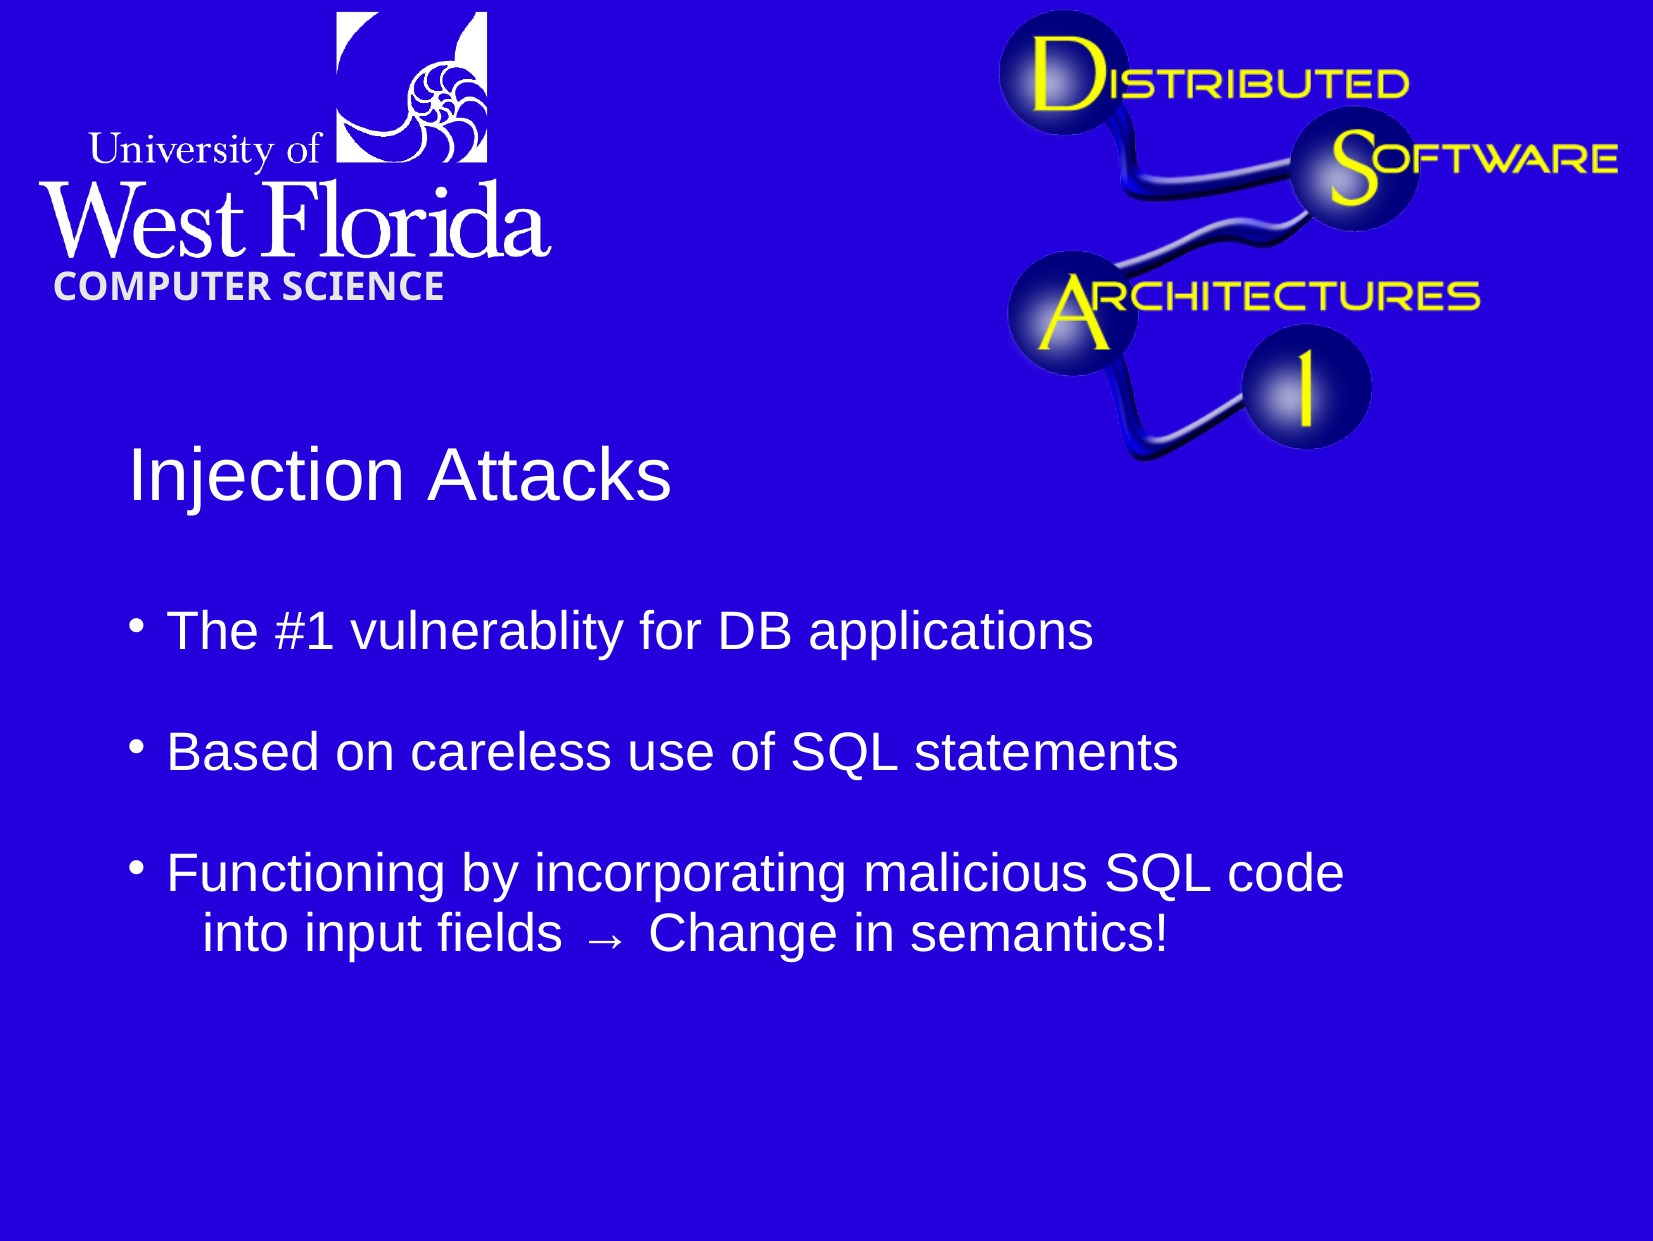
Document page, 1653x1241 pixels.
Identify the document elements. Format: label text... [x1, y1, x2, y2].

picture [910, 0, 1653, 506]
text_box Injection Attacks The #1 vulnerablity for DB applications Based on careless use of SQL statements Functioning by incorporating malicious SQL code into input fields → Change in semantics! [112, 426, 1426, 778]
text_box COMPUTER SCIENCE [37, 262, 563, 316]
picture [37, 0, 559, 262]
